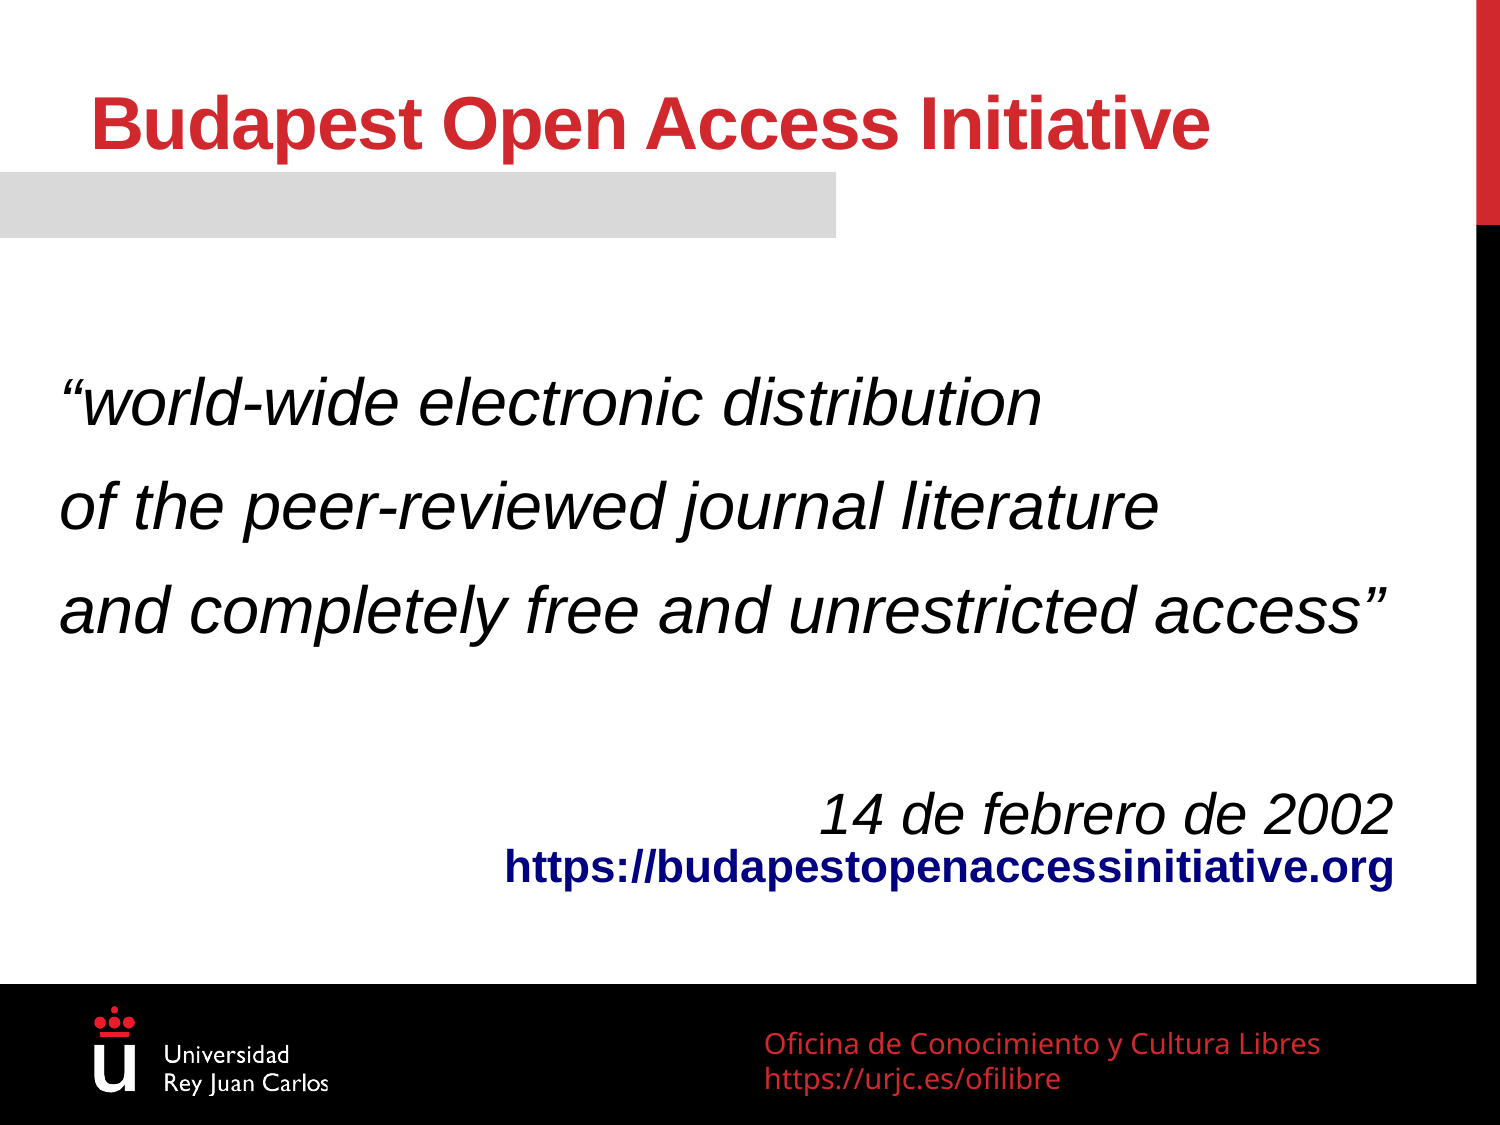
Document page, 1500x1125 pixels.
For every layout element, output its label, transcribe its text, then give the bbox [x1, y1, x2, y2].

text_box Budapest Open Access Initiative [0, 24, 1326, 172]
text_box Oficina de Conocimiento y Cultura Libres https://urjc.es/ofilibre [748, 1017, 1500, 1125]
text_box “world-wide electronic distribution of the peer-reviewed journal literature and completely free and unrestricted access” 14 de febrero de 2002 [45, 357, 1411, 855]
title [75, 172, 1026, 250]
text_box [0, 984, 1500, 1125]
text_box [0, 171, 837, 238]
picture [94, 1006, 328, 1096]
text_box https://budapestopenaccessinitiative.org [489, 833, 1413, 909]
